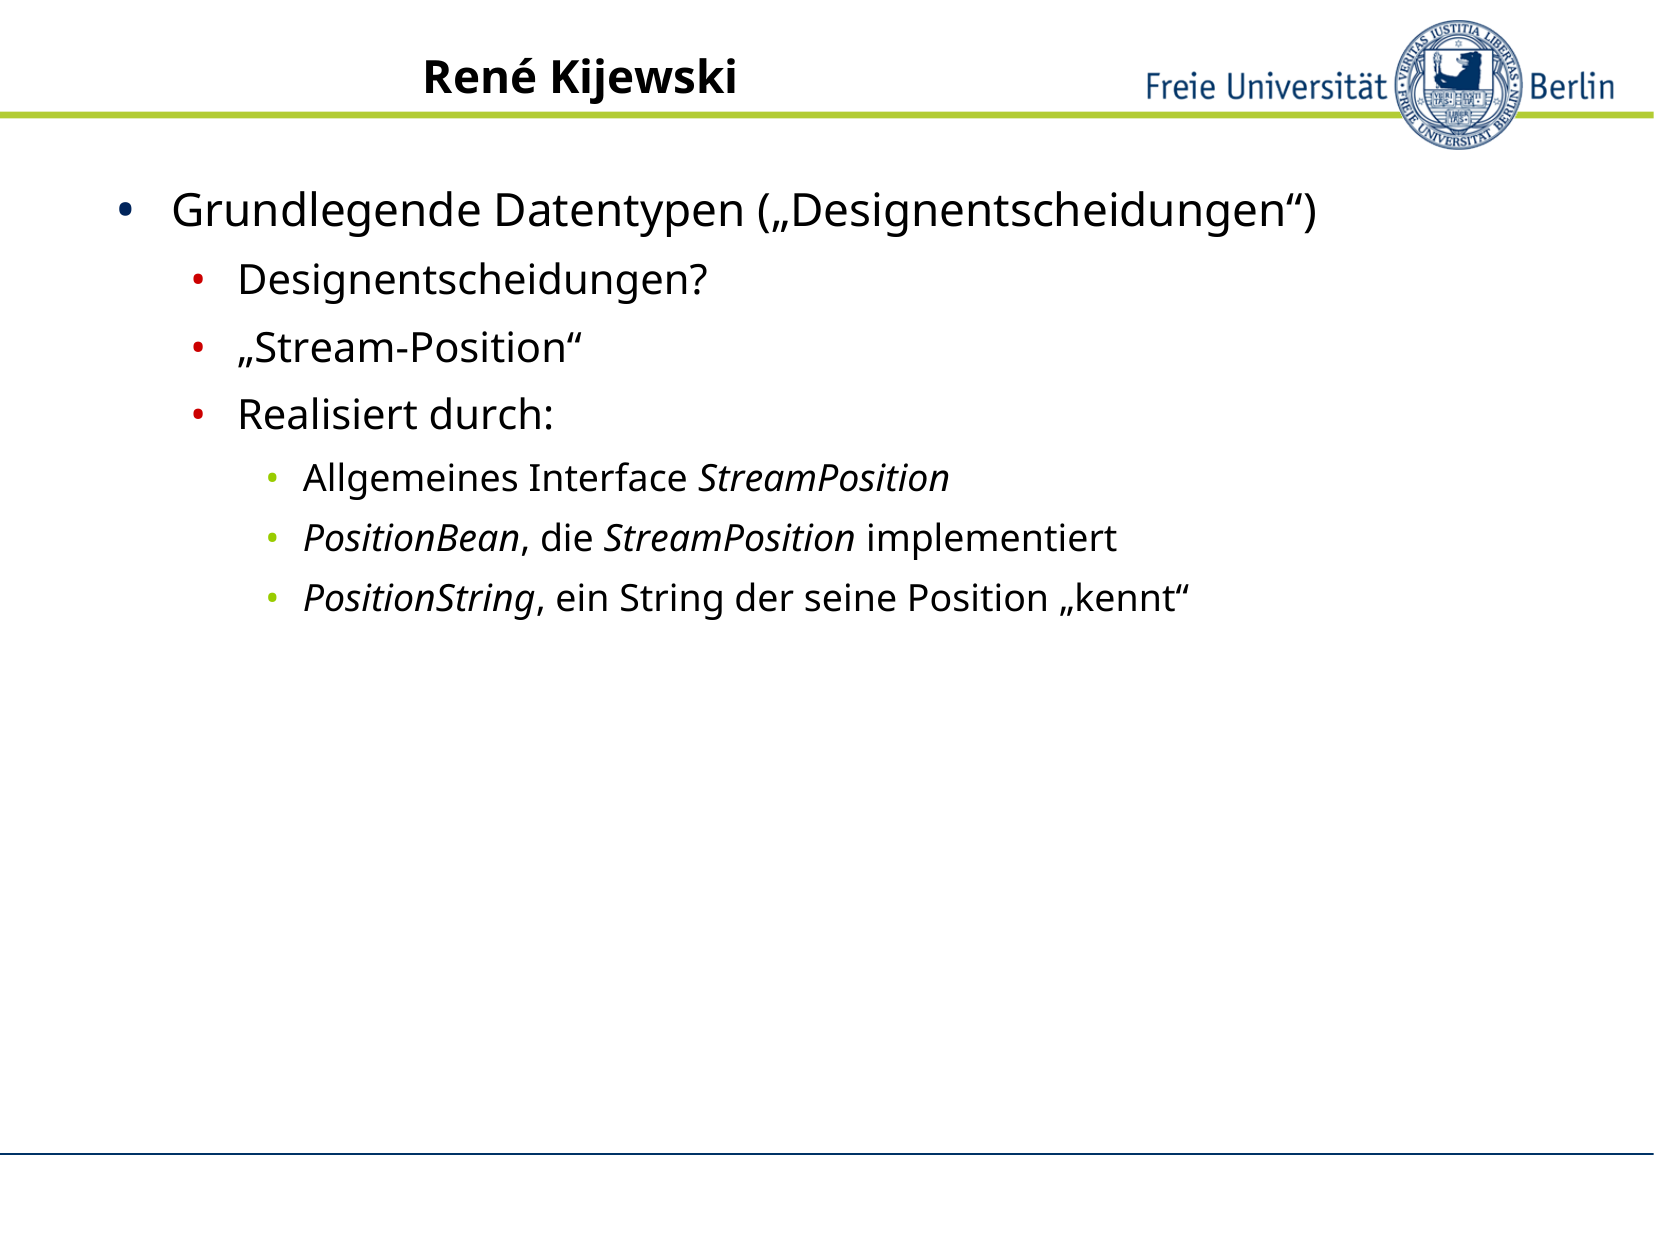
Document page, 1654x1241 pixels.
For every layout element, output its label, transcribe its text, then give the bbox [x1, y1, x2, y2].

list Grundlegende Datentypen („Designentscheidungen“) Designentscheidungen? „Stream-Position“ Realisiert durch: Allgemeines Interface StreamPosition PositionBean, die StreamPosition implementiert PositionString, ein String der seine Position „kennt“ [115, 177, 1418, 680]
title René Kijewski [422, 0, 1654, 152]
